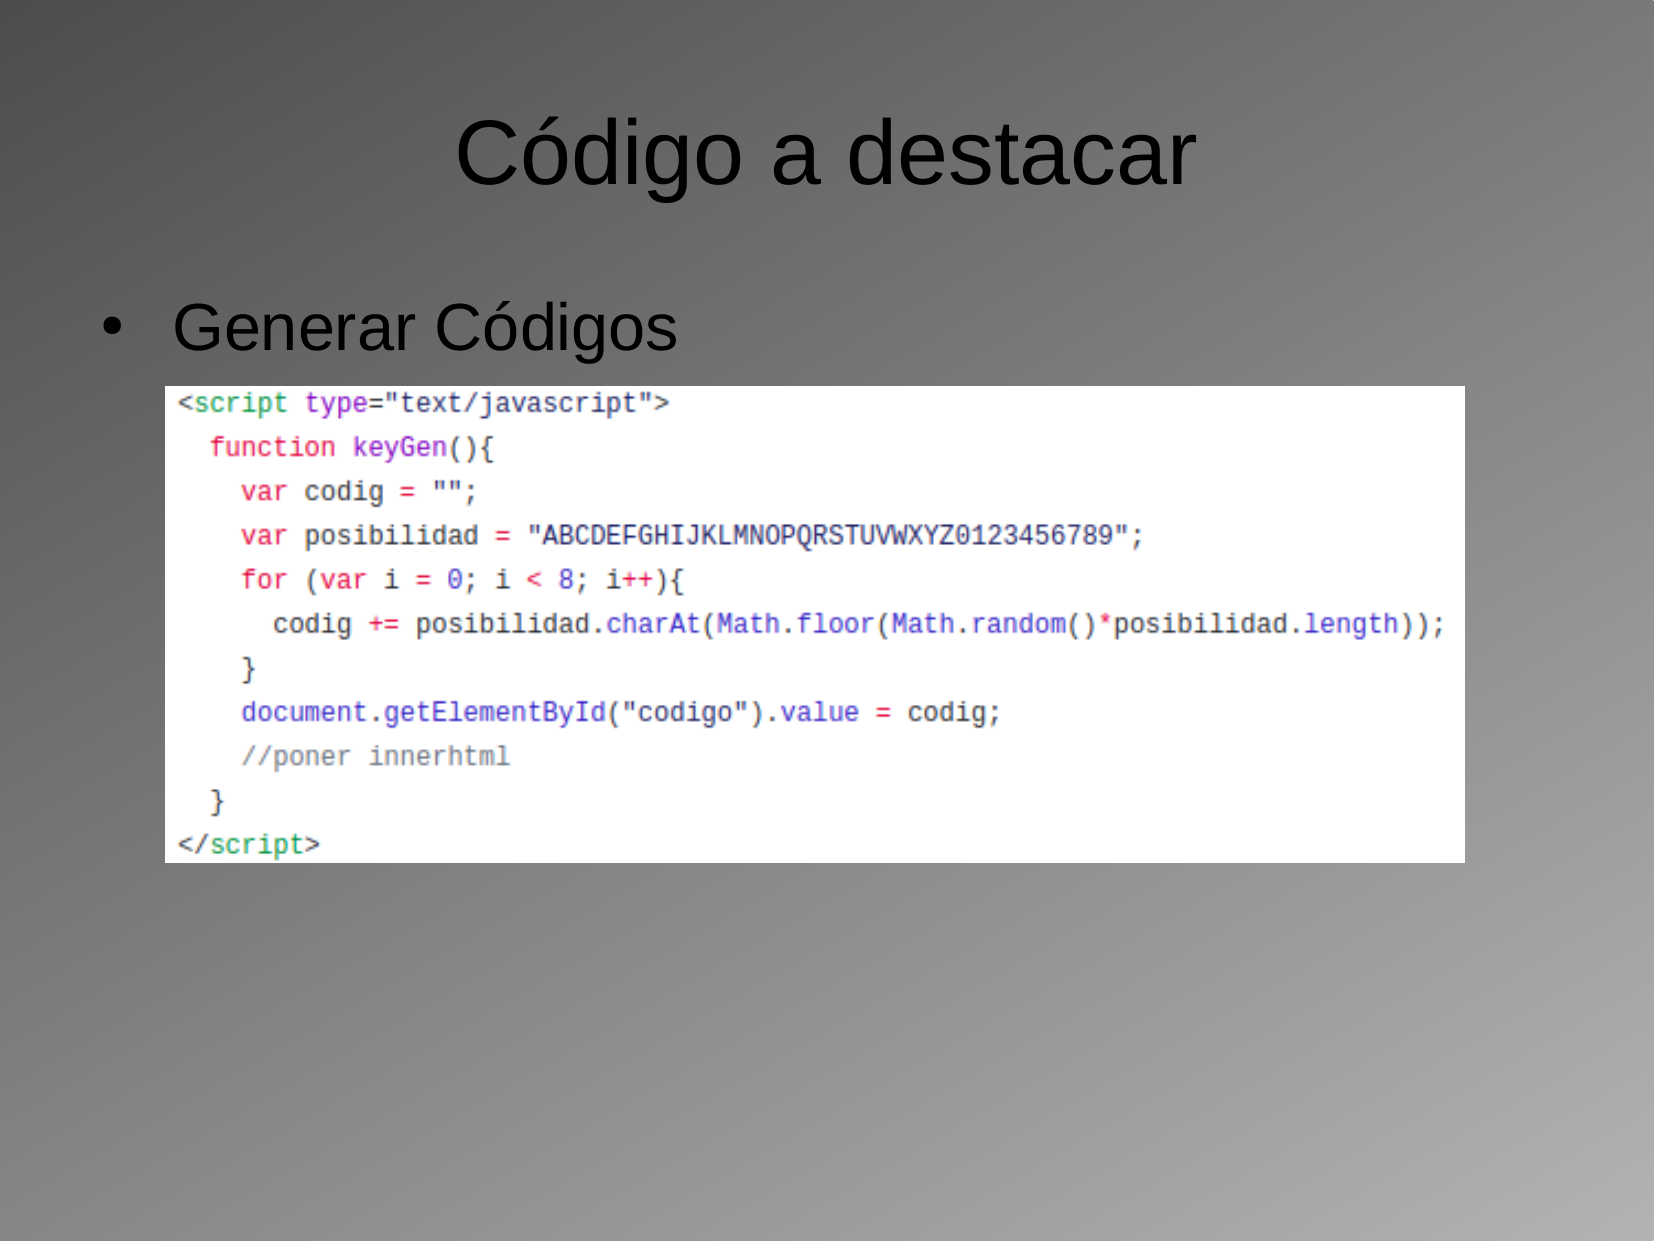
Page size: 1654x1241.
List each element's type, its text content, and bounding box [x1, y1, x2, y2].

picture [165, 386, 1465, 863]
title Código a destacar [82, 49, 1571, 257]
list Generar Códigos [82, 290, 809, 1010]
